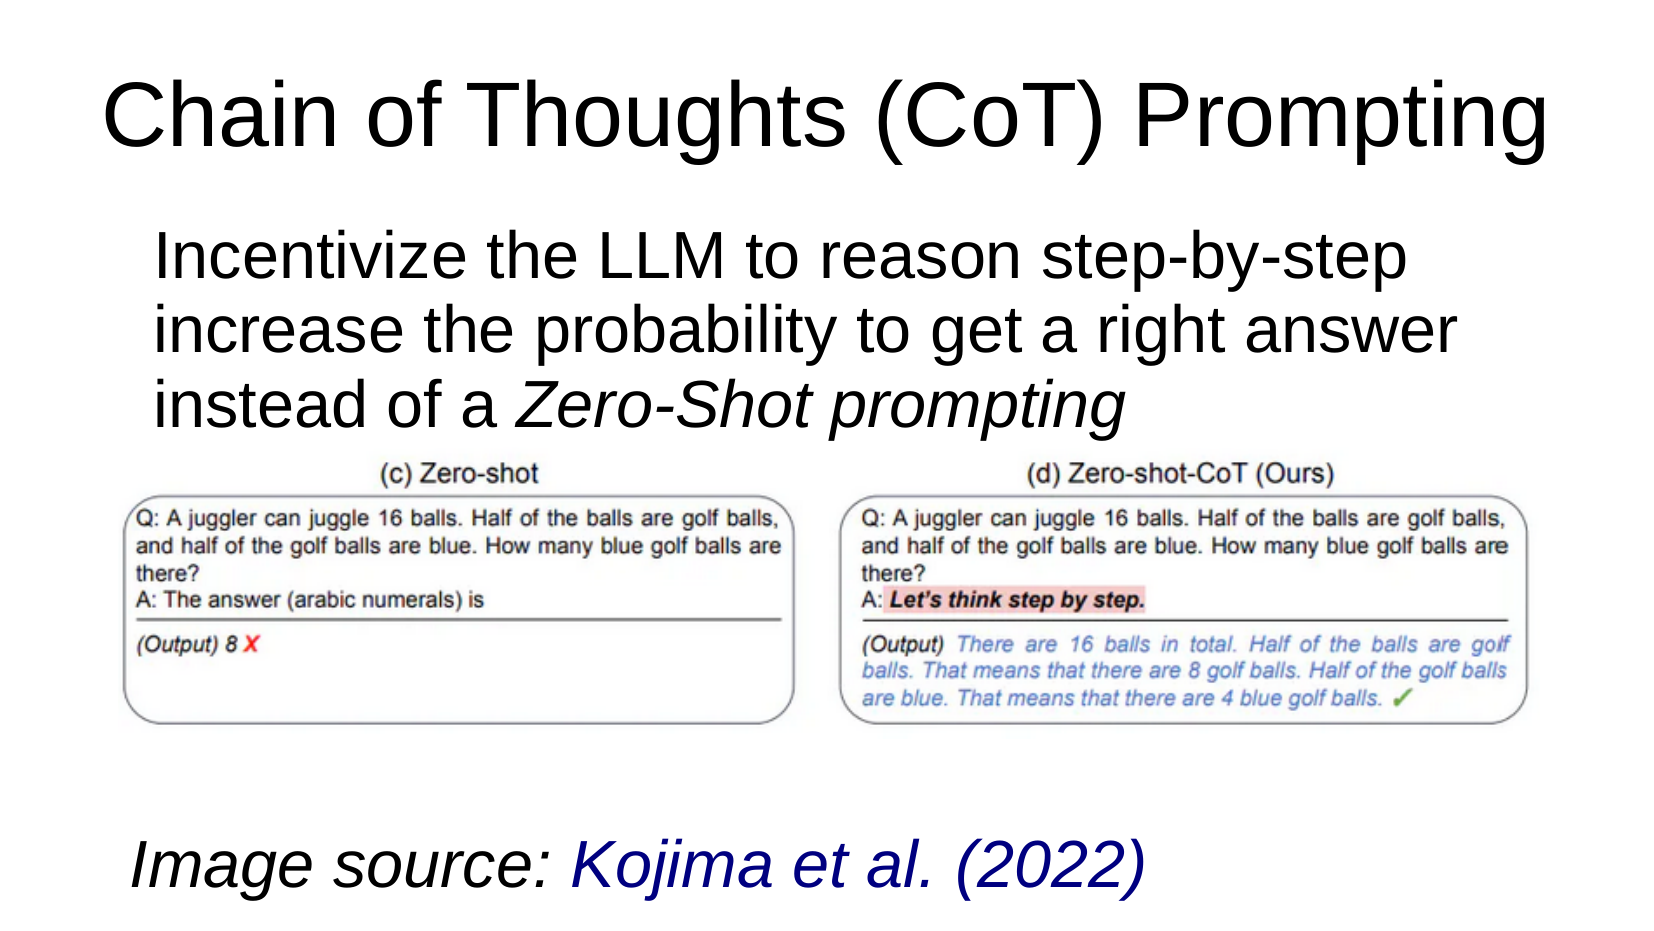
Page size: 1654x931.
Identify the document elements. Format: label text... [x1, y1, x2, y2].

title Chain of Thoughts (CoT) Prompting [82, 37, 1571, 193]
list Incentivize the LLM to reason step-by-step increase the probability to get a right answer instead of a Zero-Shot prompting [82, 217, 1571, 473]
picture [118, 447, 1540, 739]
list Image source: Kojima et al. (2022) [59, 826, 1548, 916]
